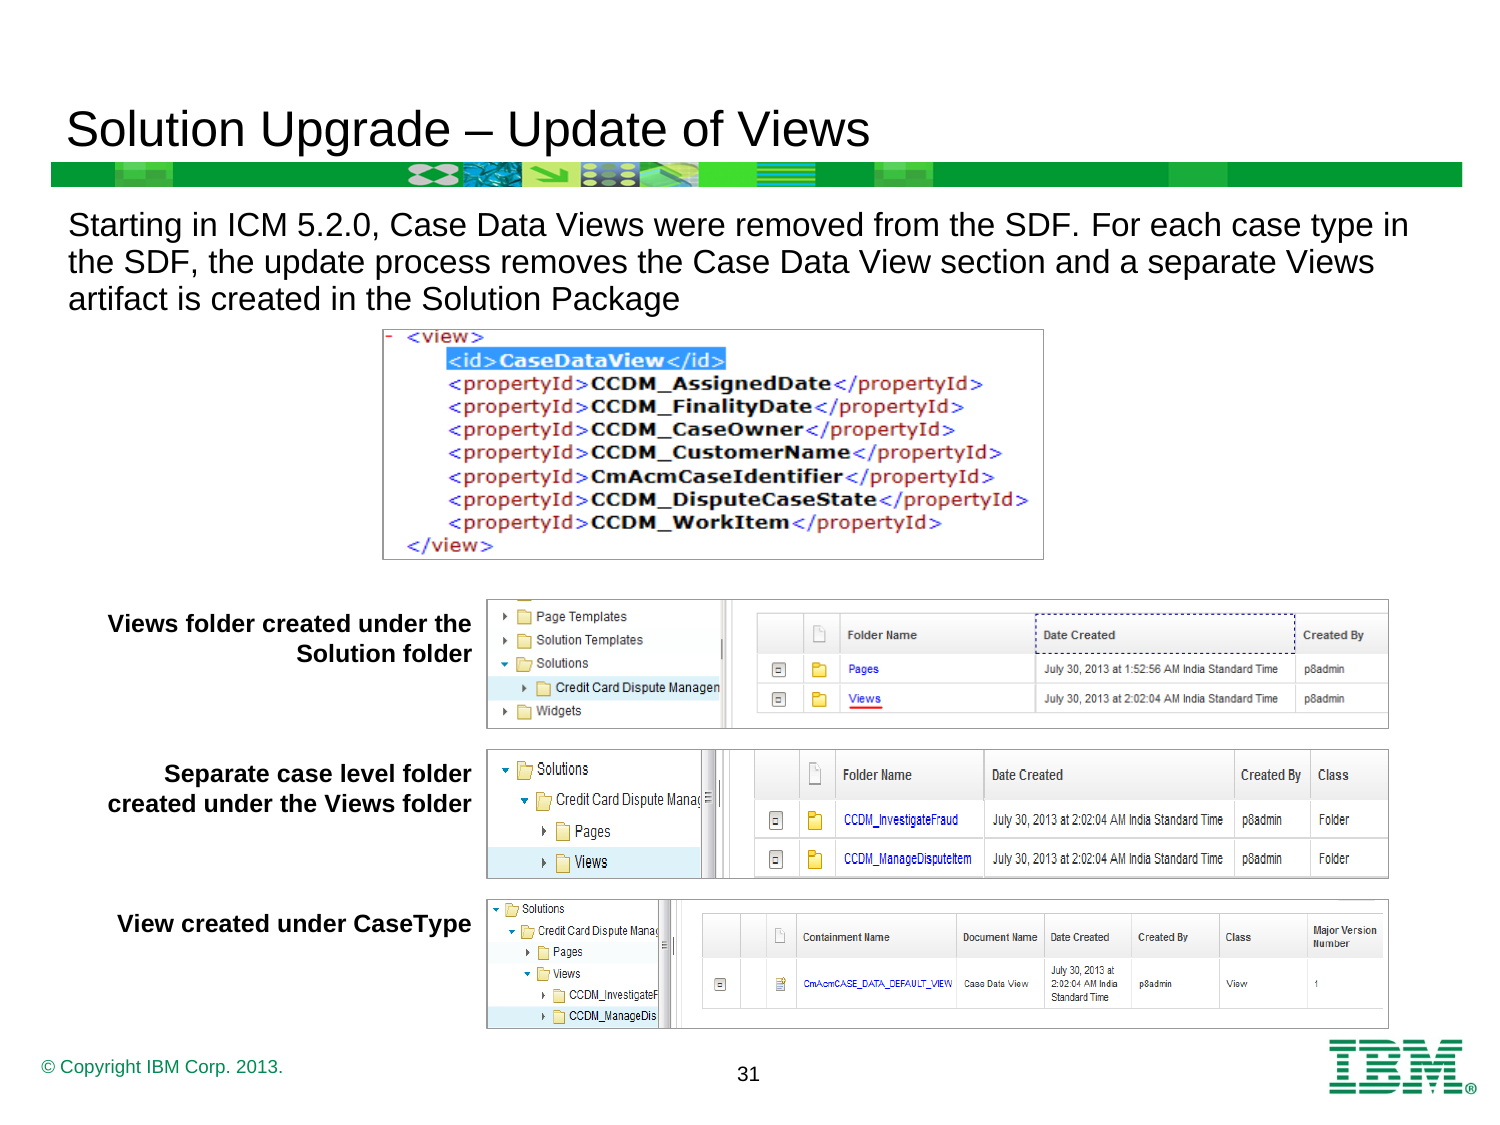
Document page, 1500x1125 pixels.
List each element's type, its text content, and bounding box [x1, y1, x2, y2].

text_box Views folder created under the Solution folder [74, 600, 486, 676]
text_box View created under CaseType [74, 900, 486, 946]
picture [487, 750, 1388, 878]
text_box Separate case level folder created under the Views folder [74, 750, 486, 826]
text_box Starting in ICM 5.2.0, Case Data Views were removed from the SDF. For each case type in the SDF, the update process removes the Case Data View section and a separate Views artifact is created in the Solution Package [53, 188, 1459, 320]
picture [383, 330, 1043, 559]
picture [487, 600, 1388, 728]
picture [487, 900, 1388, 1028]
title Solution Upgrade – Update of Views [50, 87, 1458, 165]
picture [1327, 1037, 1479, 1096]
picture [50, 161, 1463, 189]
list [24, 213, 1463, 1043]
